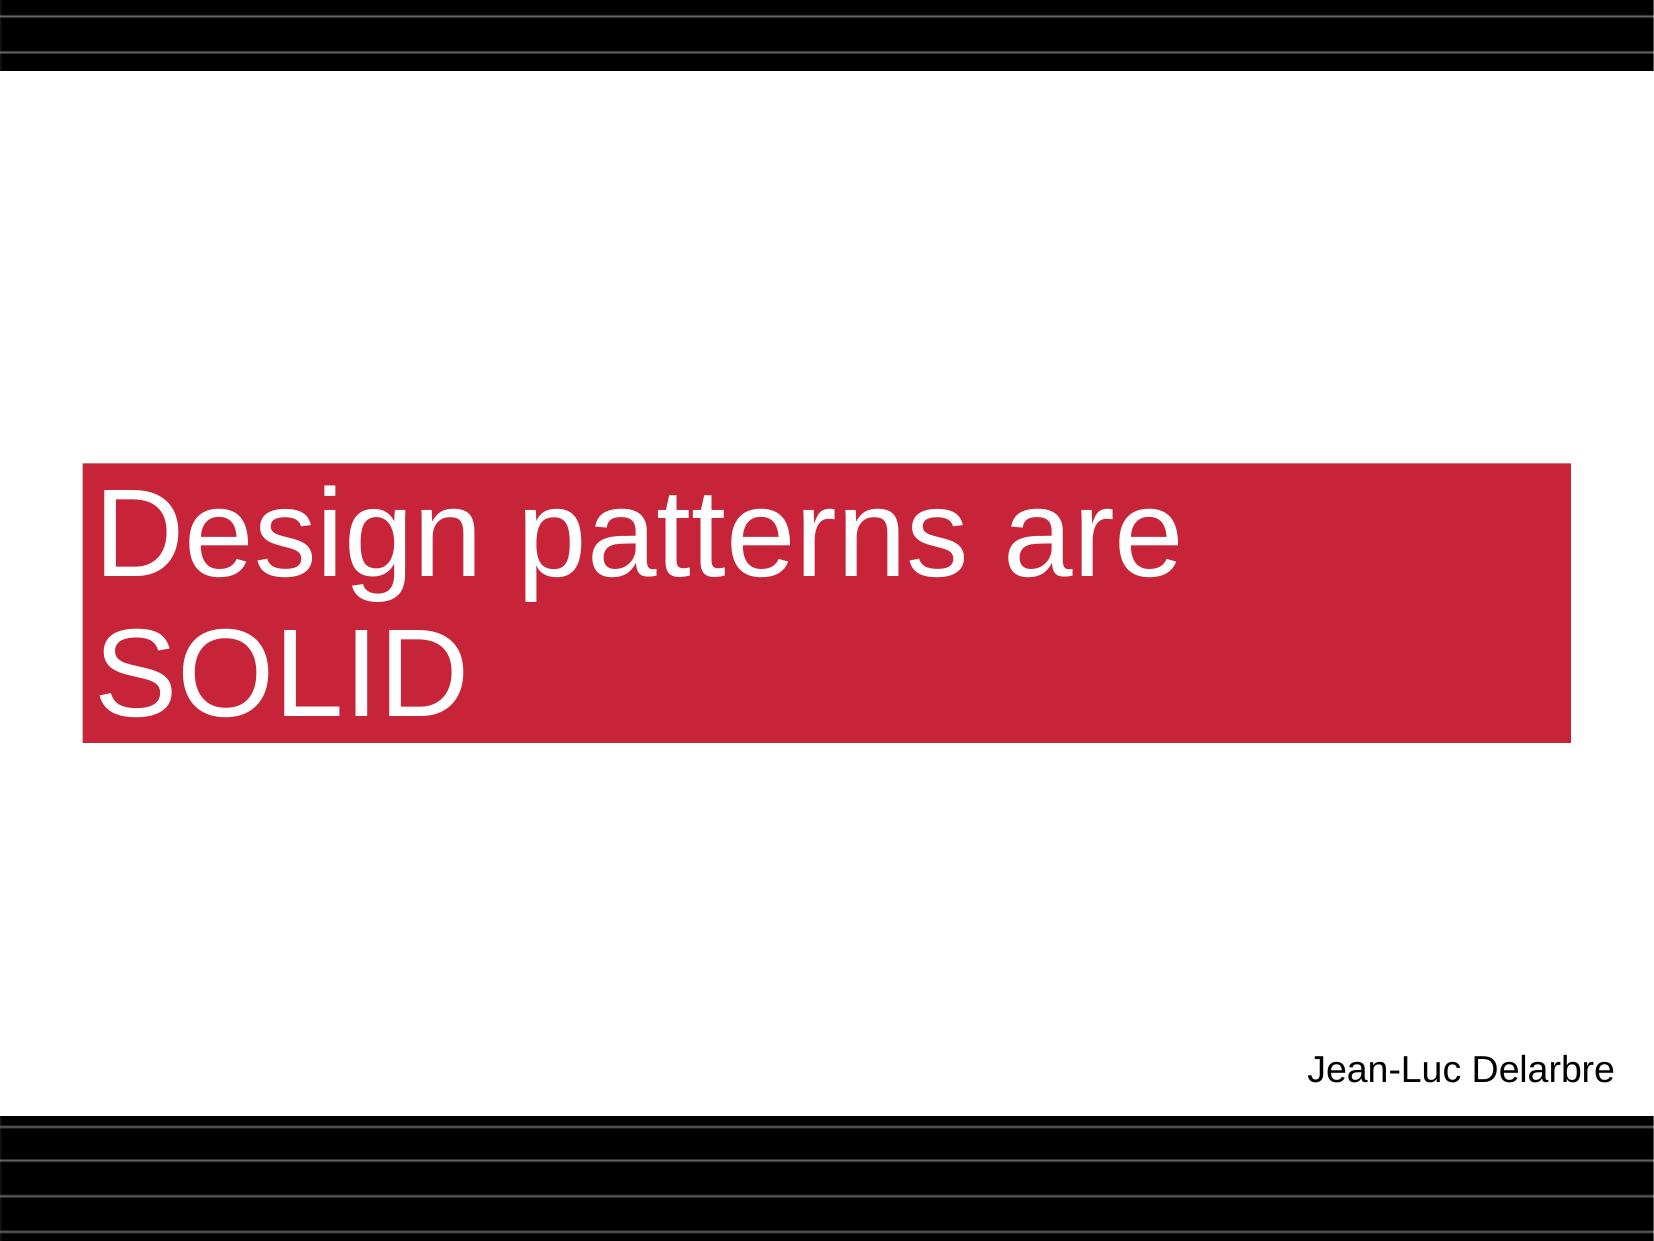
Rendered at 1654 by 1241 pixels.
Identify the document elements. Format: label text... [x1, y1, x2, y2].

text_box Jean-Luc Delarbre [1292, 1041, 1630, 1099]
picture [0, 0, 1654, 71]
title Design patterns are SOLID [82, 463, 1571, 743]
picture [0, 1116, 1654, 1241]
